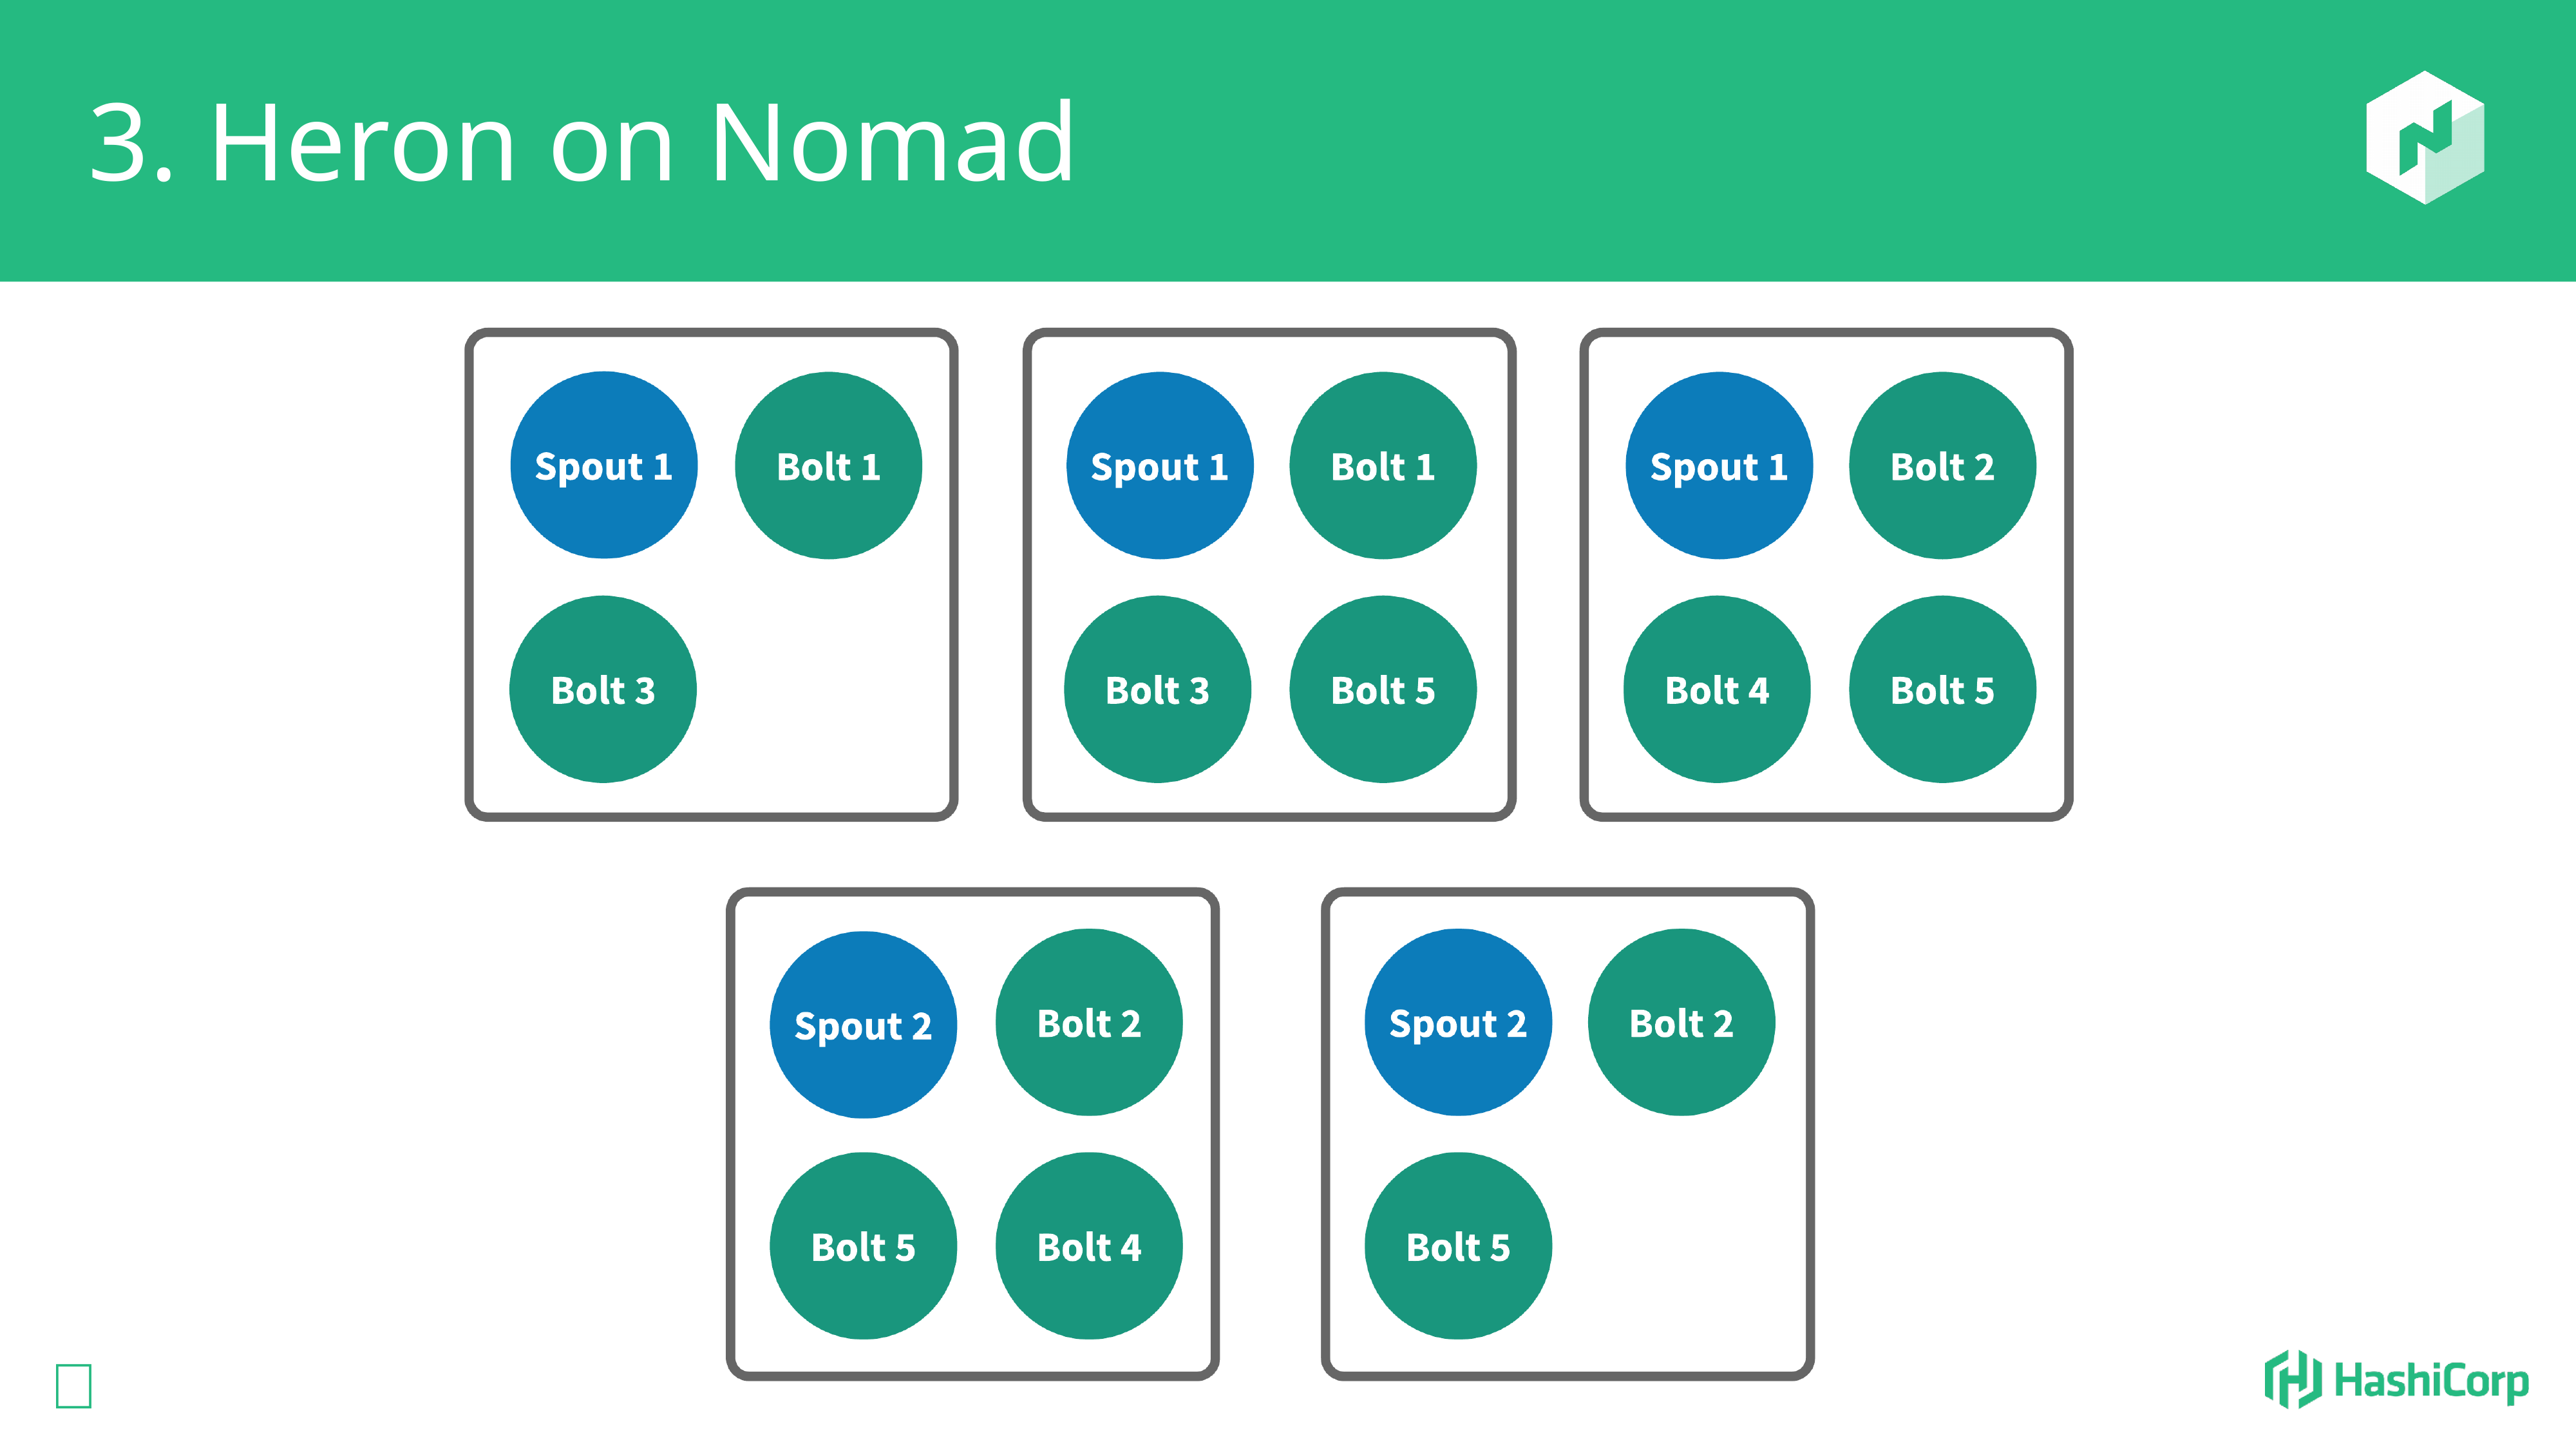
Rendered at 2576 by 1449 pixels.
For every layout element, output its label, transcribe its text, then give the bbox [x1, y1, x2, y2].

title 3. Heron on Nomad [82, 37, 2313, 238]
picture [2265, 1349, 2529, 1410]
picture [435, 302, 2097, 1421]
picture [2358, 70, 2493, 205]
